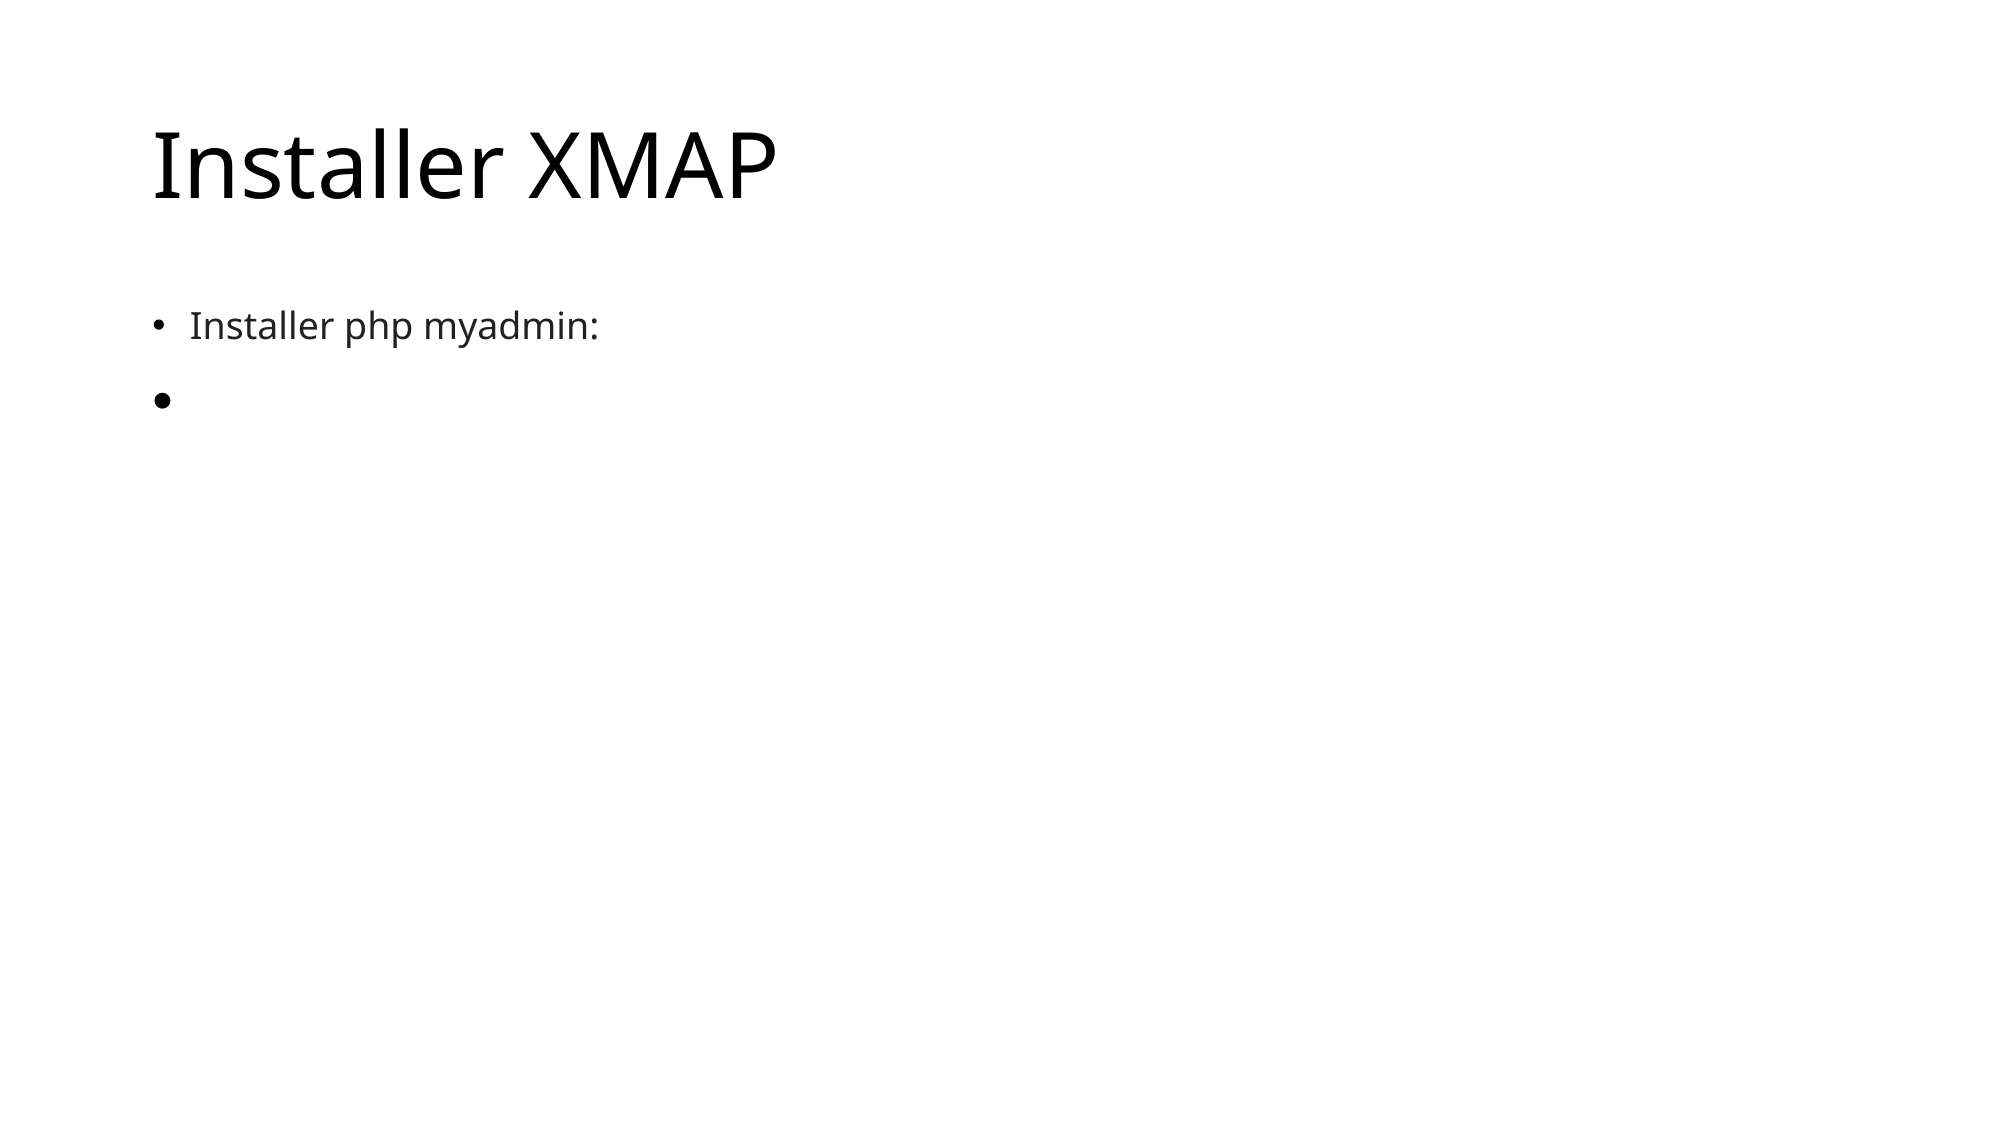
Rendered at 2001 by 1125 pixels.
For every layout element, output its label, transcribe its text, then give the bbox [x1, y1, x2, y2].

title Installer XMAP [137, 59, 1863, 278]
list Installer php myadmin: [137, 299, 1863, 1014]
